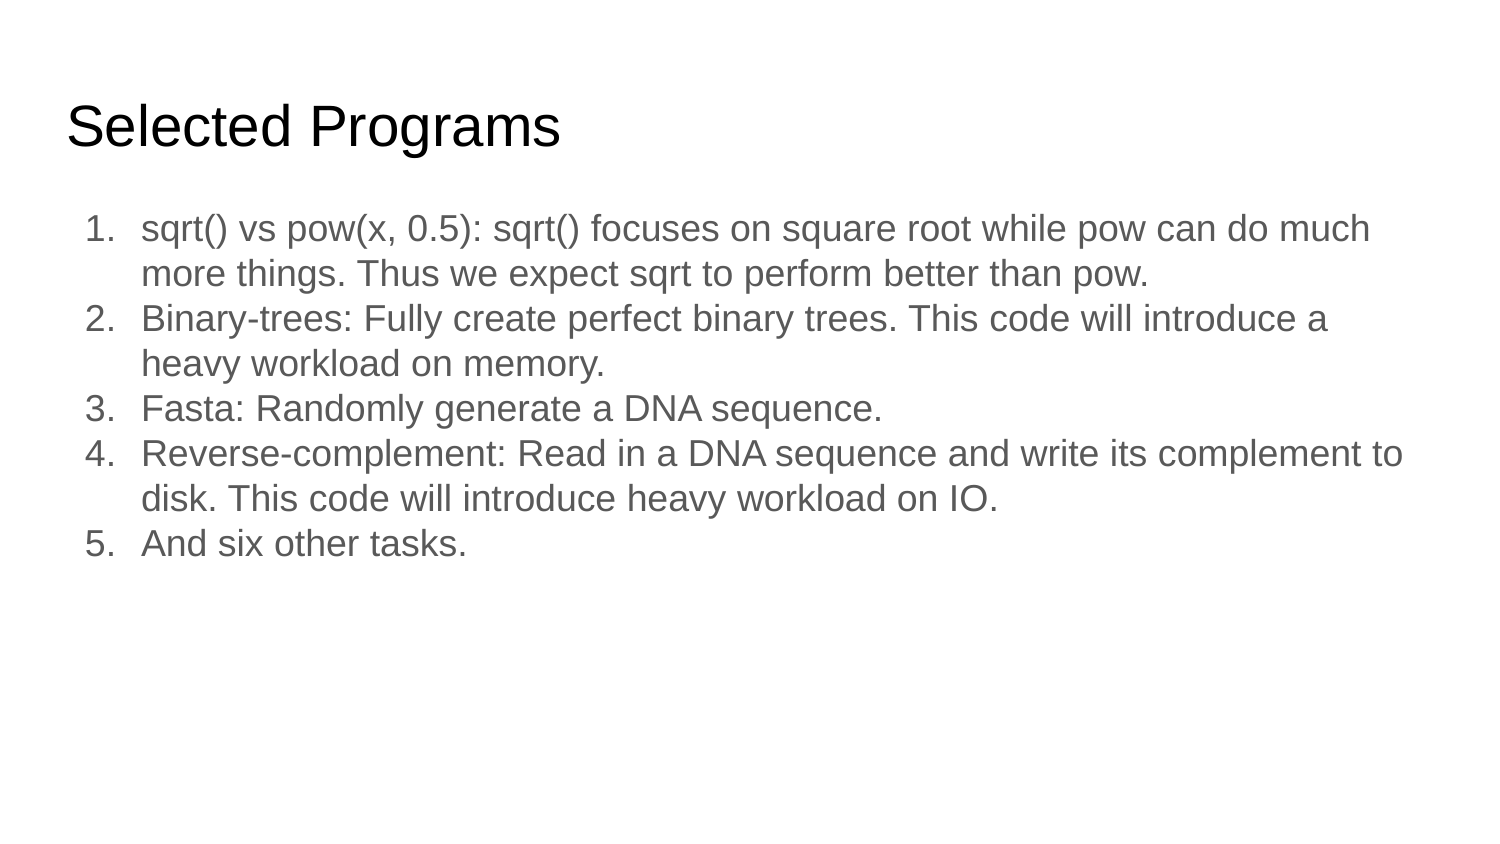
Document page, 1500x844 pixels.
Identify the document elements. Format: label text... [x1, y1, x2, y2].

title Selected Programs [51, 72, 1449, 167]
list sqrt() vs pow(x, 0.5): sqrt() focuses on square root while pow can do much more things. Thus we expect sqrt to perform better than pow. Binary-trees: Fully create perfect binary trees. This code will introduce a heavy workload on memory. Fasta: Randomly generate a DNA sequence. Reverse-complement: Read in a DNA sequence and write its complement to disk. This code will introduce heavy workload on IO. And six other tasks. [51, 189, 1449, 750]
